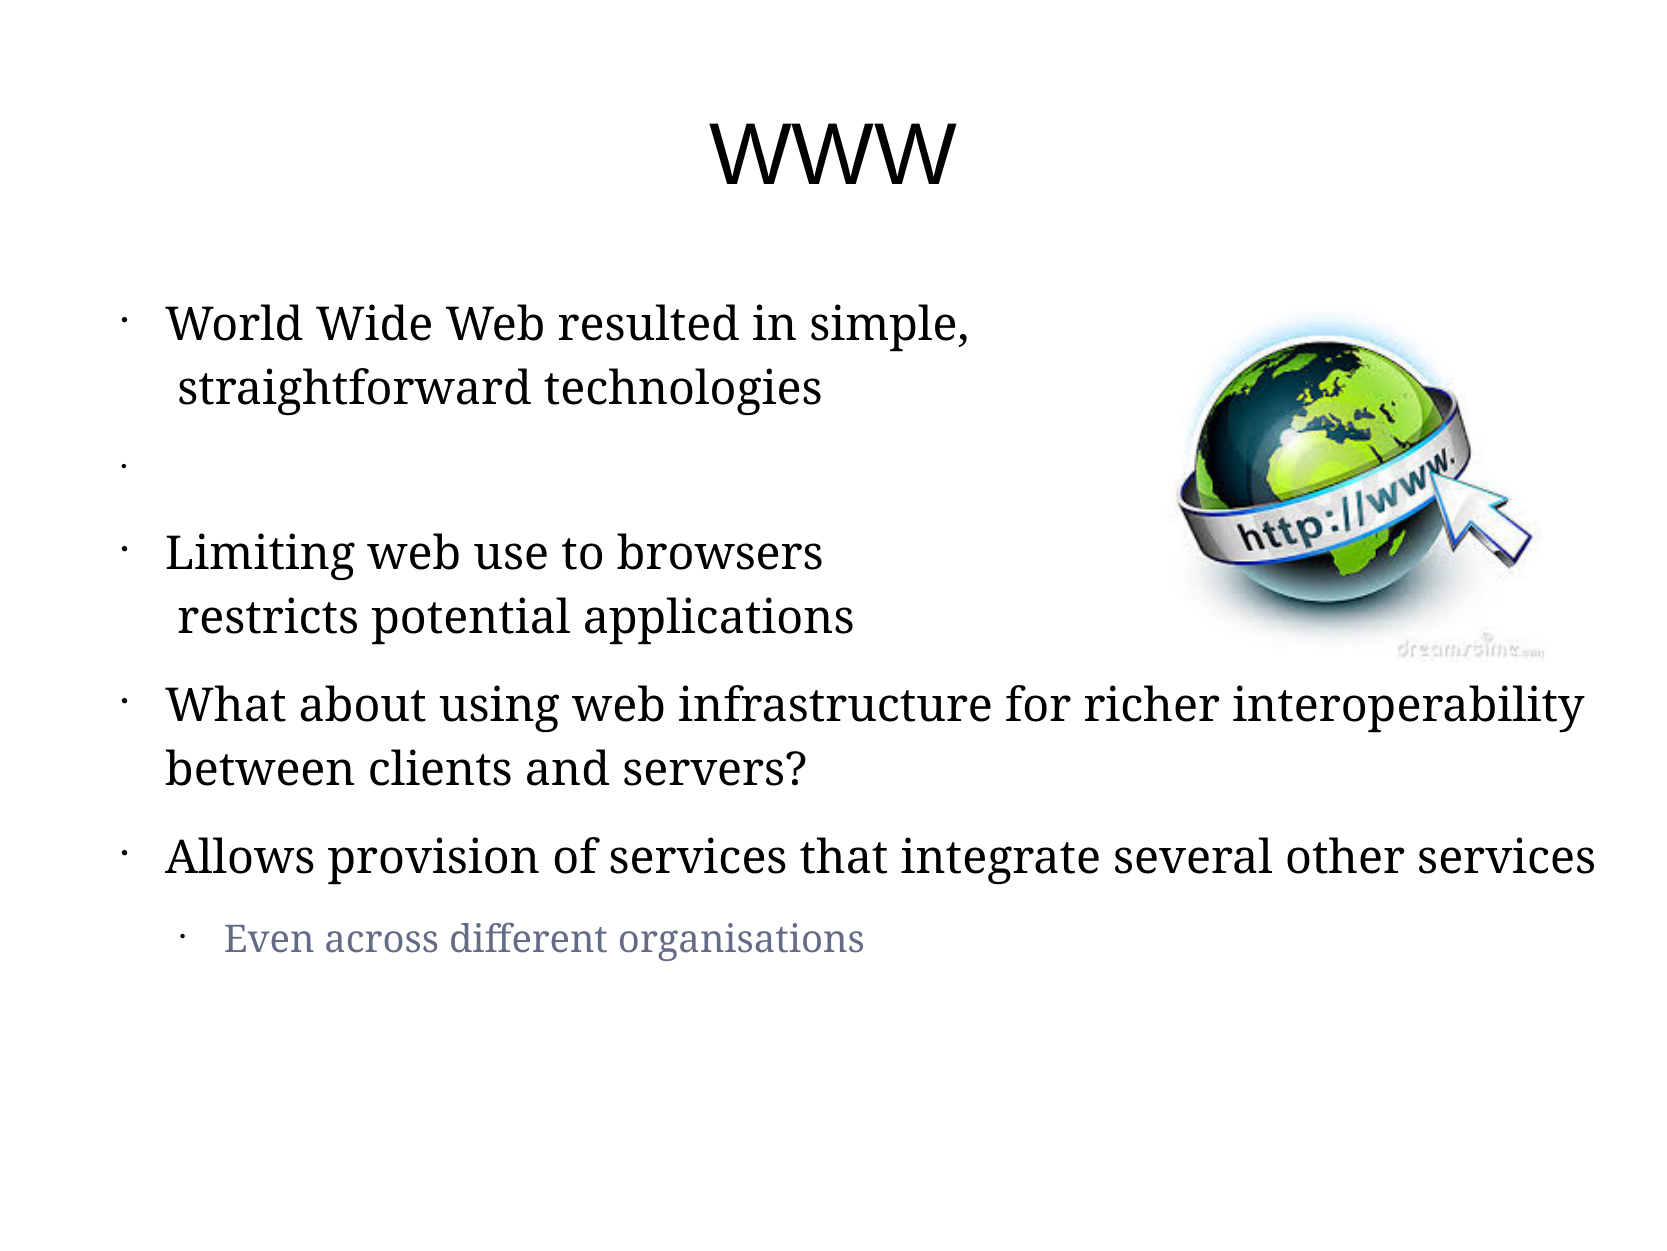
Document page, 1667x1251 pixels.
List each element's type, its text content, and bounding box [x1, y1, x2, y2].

picture [1125, 279, 1548, 662]
list World Wide Web resulted in simple, straightforward technologies Limiting web use to browsers restricts potential applications What about using web infrastructure for richer interoperability between clients and servers? Allows provision of services that integrate several other services Even across different organisations [106, 290, 1607, 1016]
title WWW [83, 49, 1584, 259]
